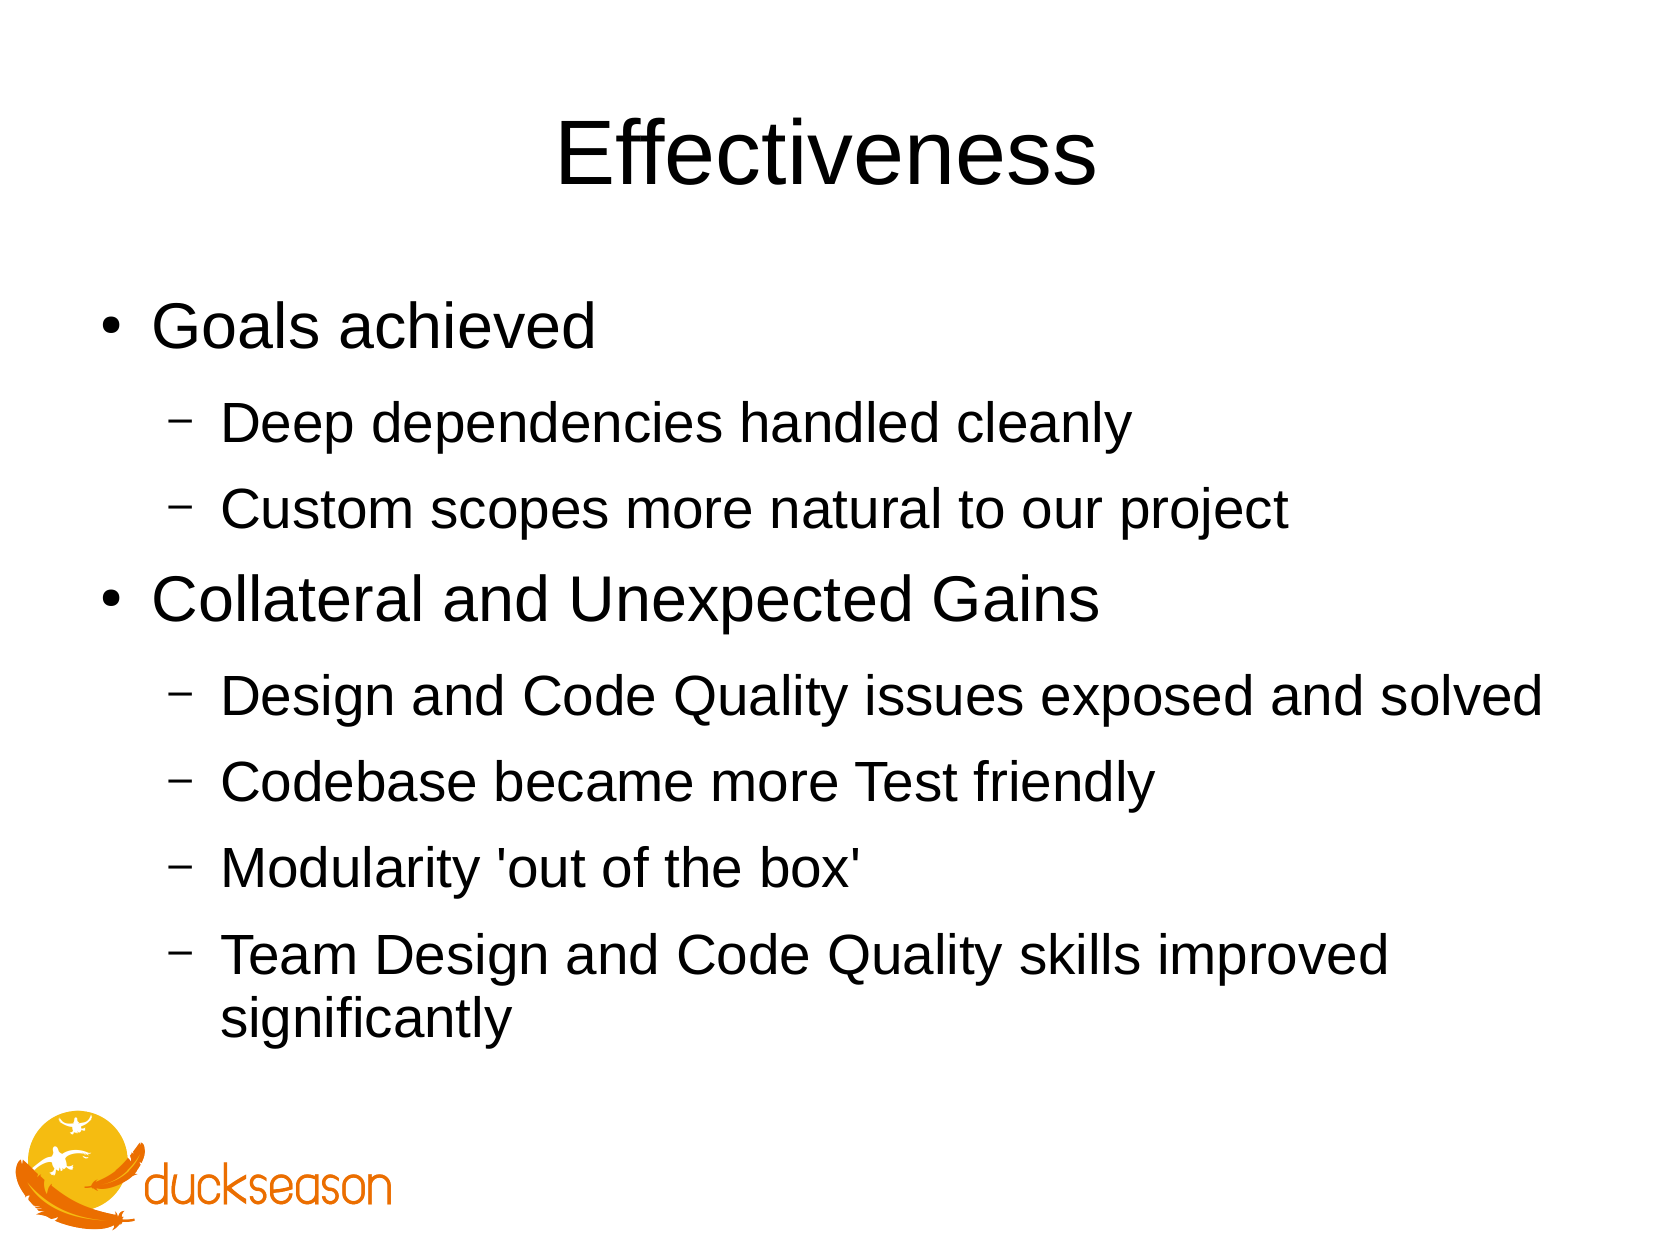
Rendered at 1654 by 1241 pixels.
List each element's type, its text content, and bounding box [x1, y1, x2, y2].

title Effectiveness [82, 49, 1571, 257]
picture [15, 1110, 391, 1231]
list Goals achieved Deep dependencies handled cleanly Custom scopes more natural to our project Collateral and Unexpected Gains Design and Code Quality issues exposed and solved Codebase became more Test friendly Modularity 'out of the box' Team Design and Code Quality skills improved significantly [82, 290, 1571, 1096]
